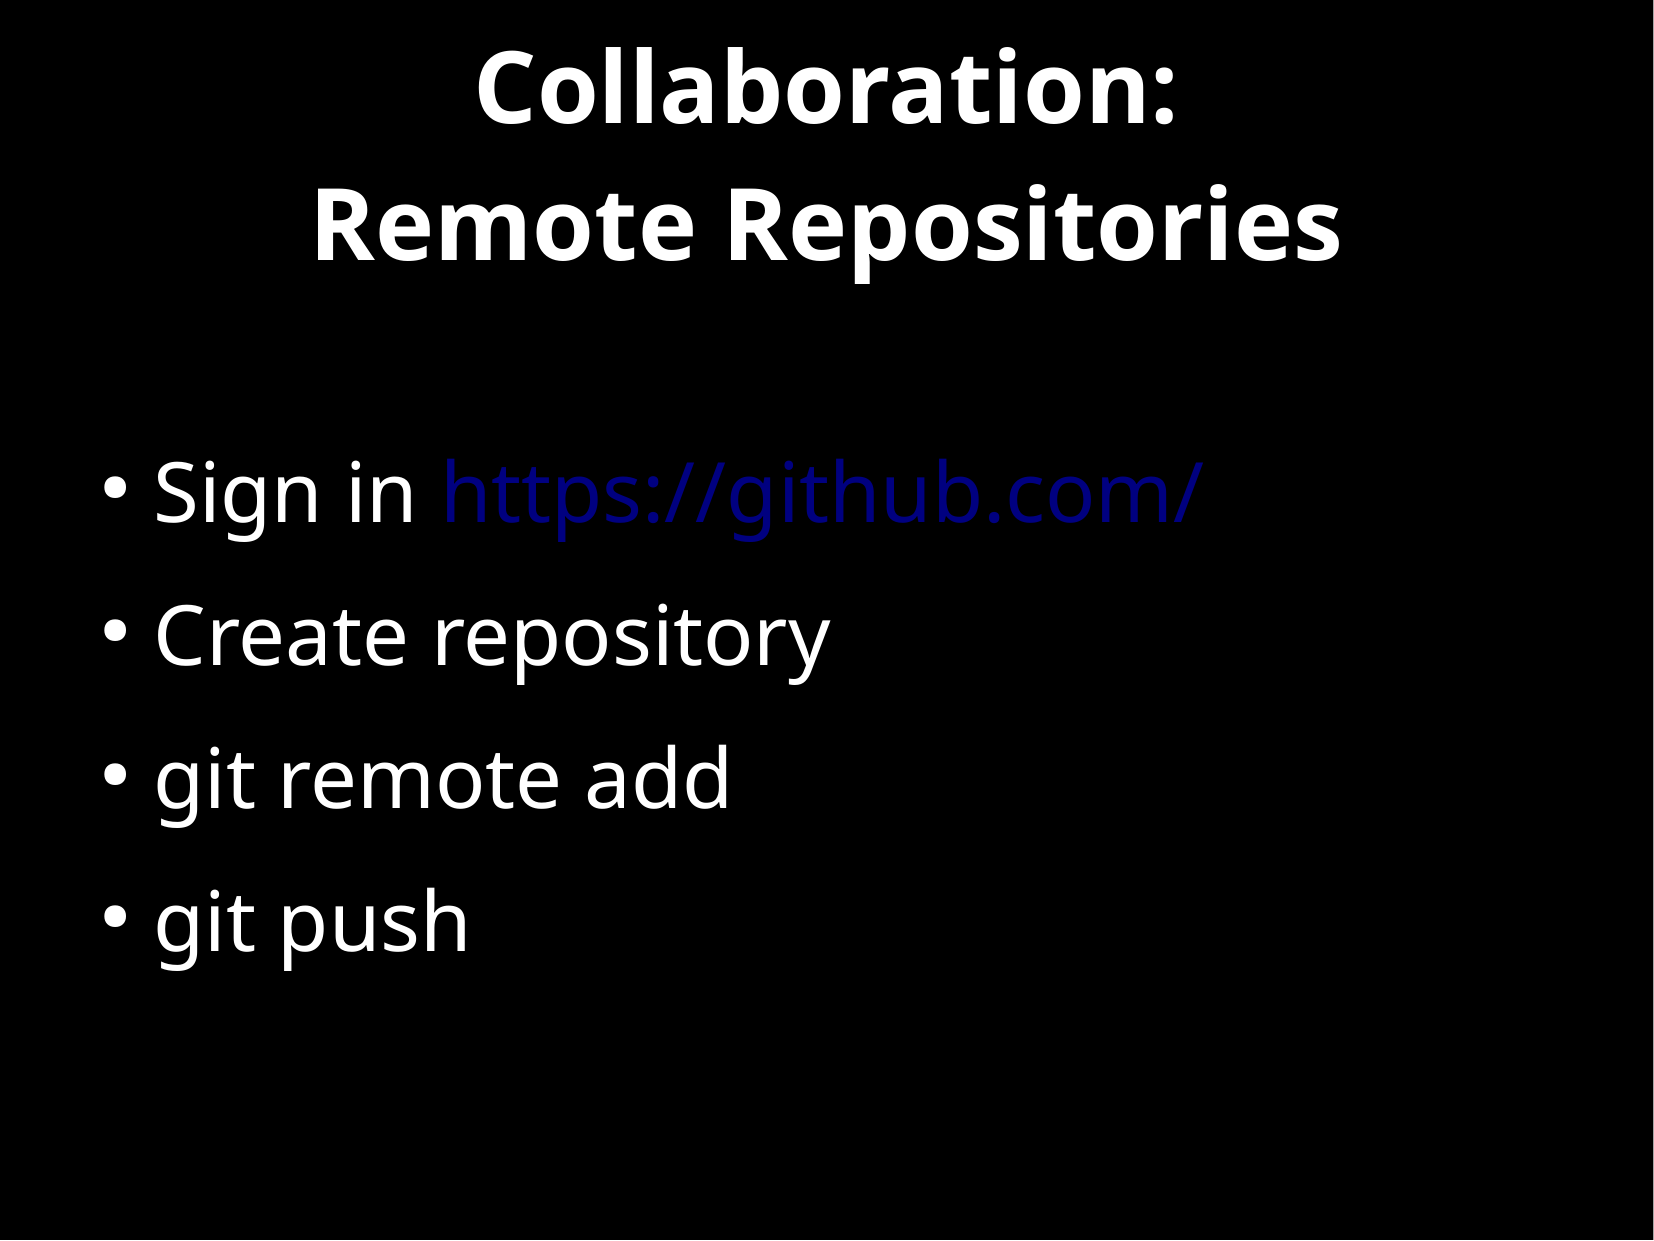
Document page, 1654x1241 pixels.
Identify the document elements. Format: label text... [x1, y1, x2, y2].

title Collaboration: Remote Repositories [82, 26, 1571, 280]
list Sign in https://github.com/ Create repository git remote add git push [82, 290, 1571, 1010]
